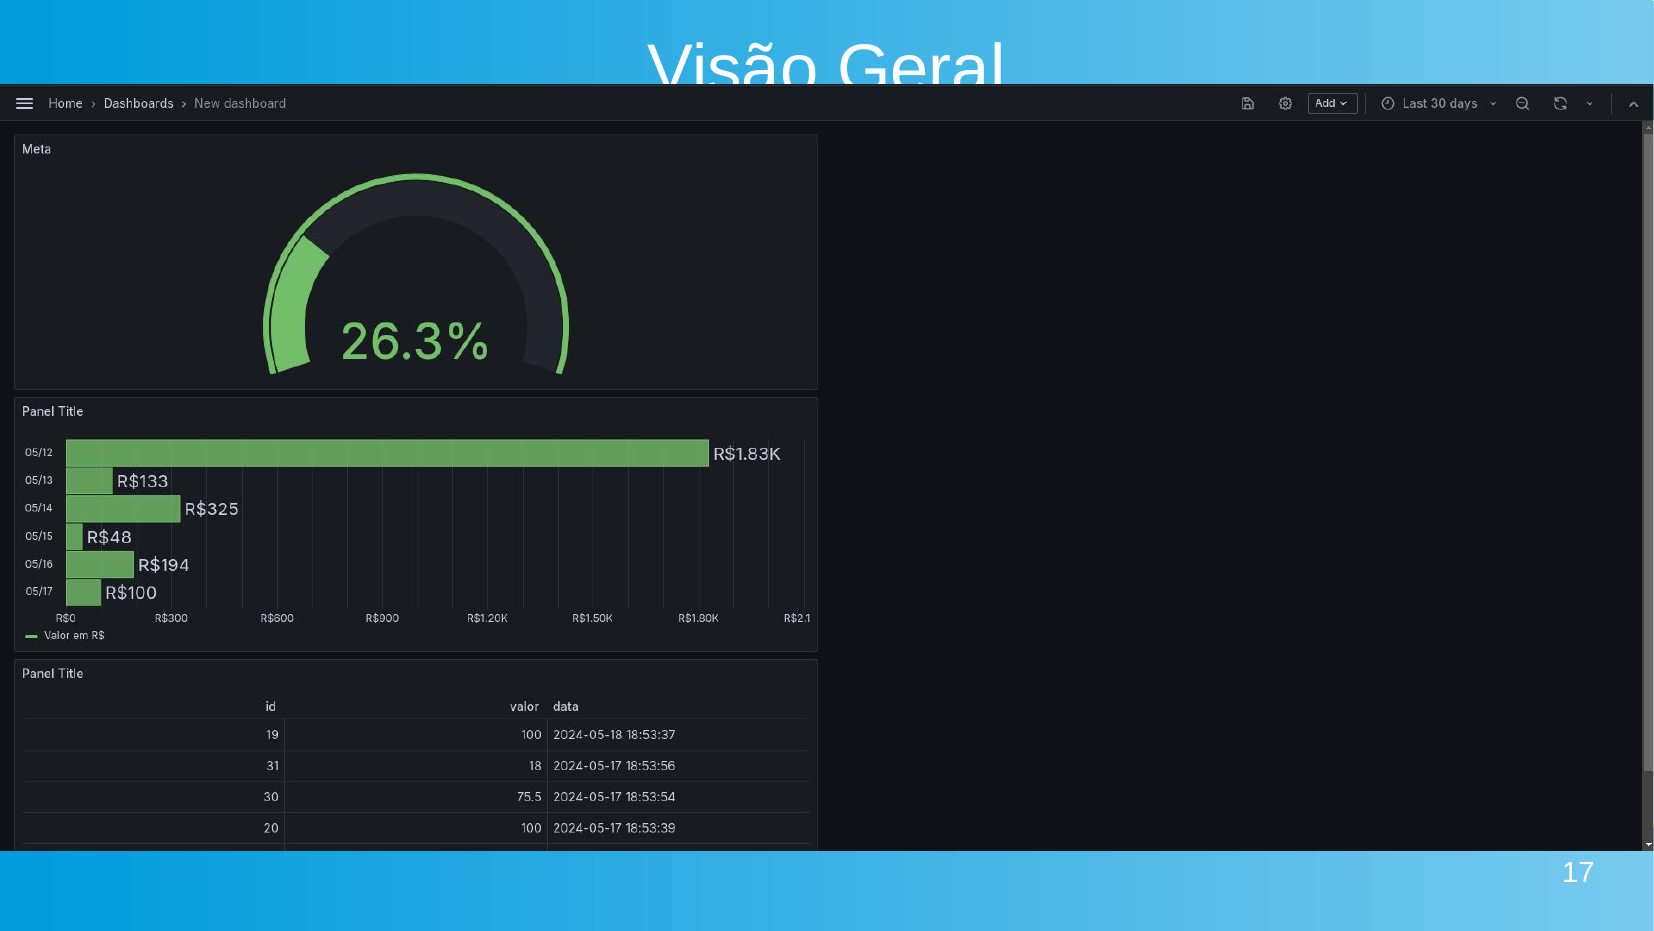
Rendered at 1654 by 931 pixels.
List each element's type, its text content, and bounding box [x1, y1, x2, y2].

title Visão Geral [59, 29, 1595, 84]
picture [0, 1, 1654, 851]
